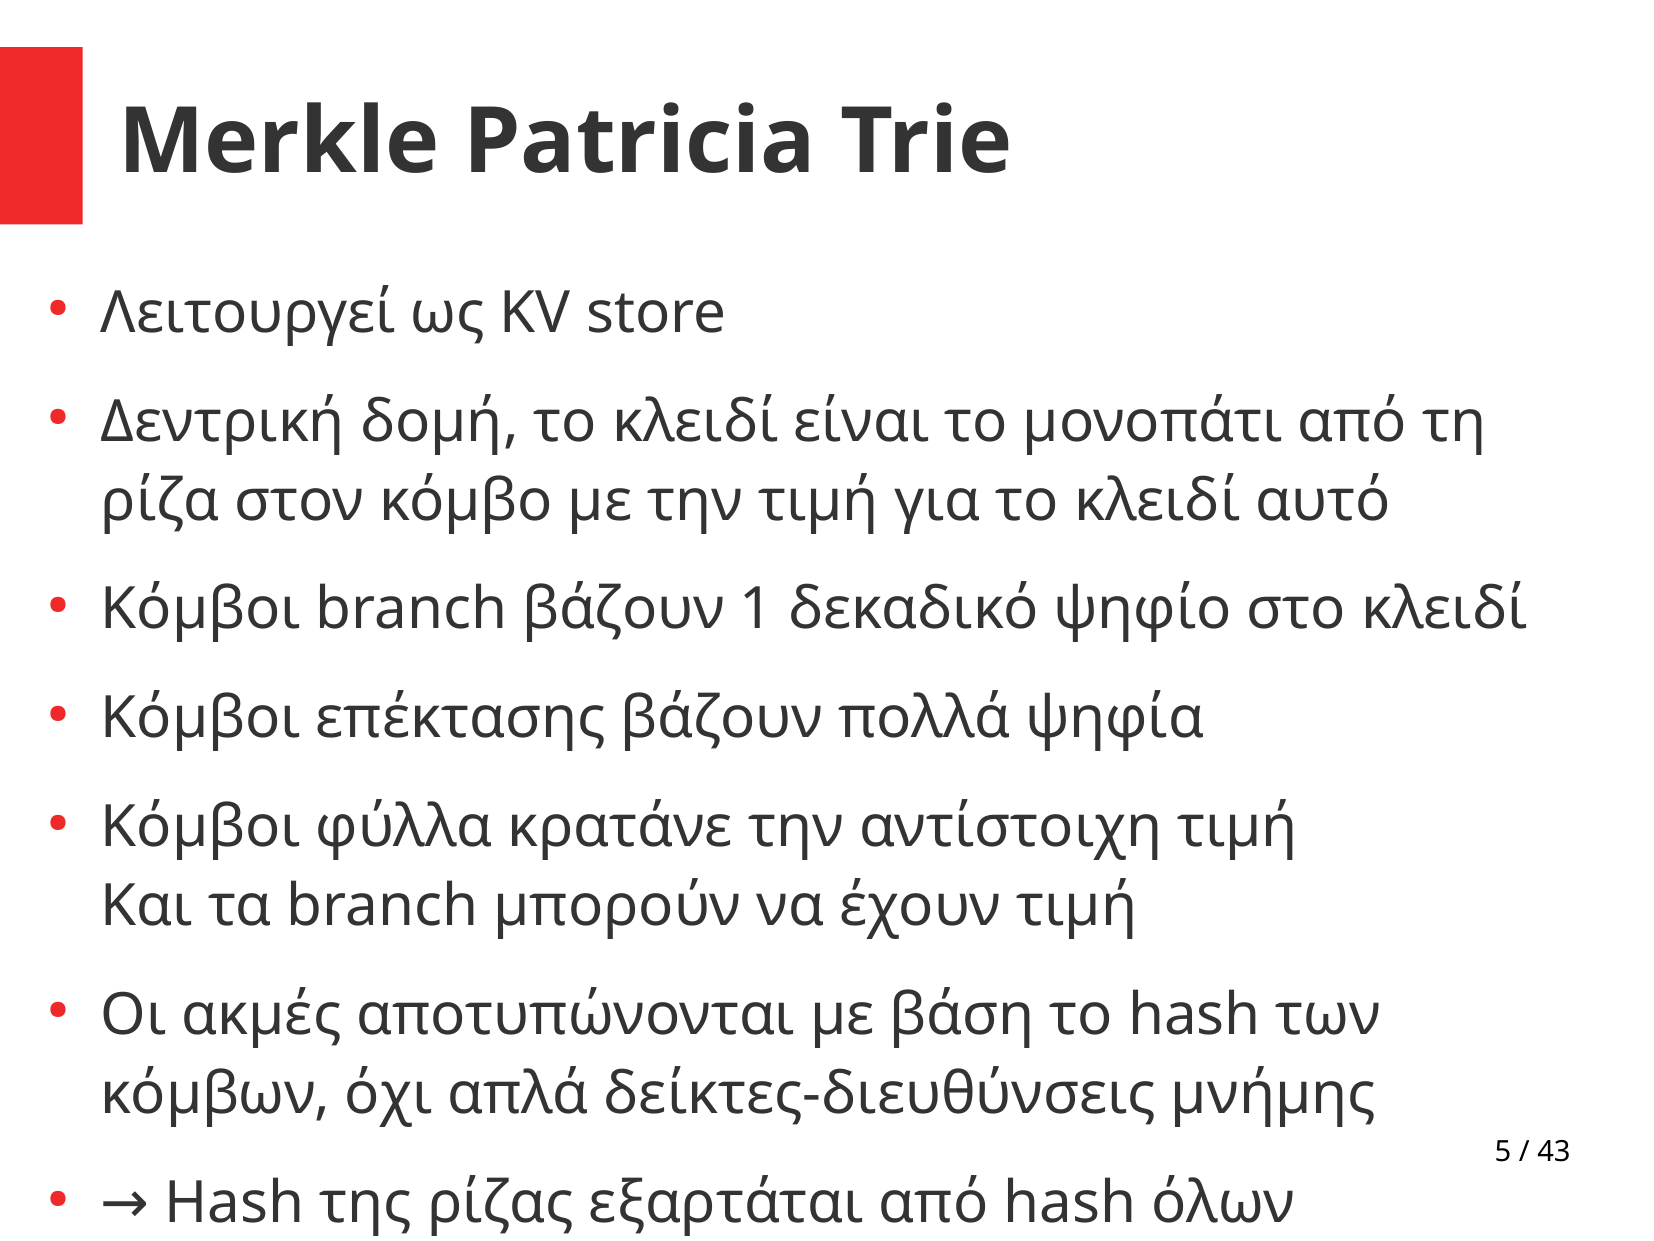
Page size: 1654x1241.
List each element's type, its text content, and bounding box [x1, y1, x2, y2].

list Λειτουργεί ως KV store Δεντρική δομή, το κλειδί είναι το μονοπάτι από τη ρίζα στον κόμβο με την τιμή για το κλειδί αυτό Κόμβοι branch βάζουν 1 δεκαδικό ψηφίο στο κλειδί Κόμβοι επέκτασης βάζουν πολλά ψηφία Κόμβοι φύλλα κρατάνε την αντίστοιχη τιμή Και τα branch μπορούν να έχουν τιμή Οι ακμές αποτυπώνονται με βάση το hash των κόμβων, όχι απλά δείκτες-διευθύνσεις μνήμης → Hash της ρίζας εξαρτάται από hash όλων [30, 270, 1621, 1096]
title Merkle Patricia Trie [118, 33, 1571, 241]
